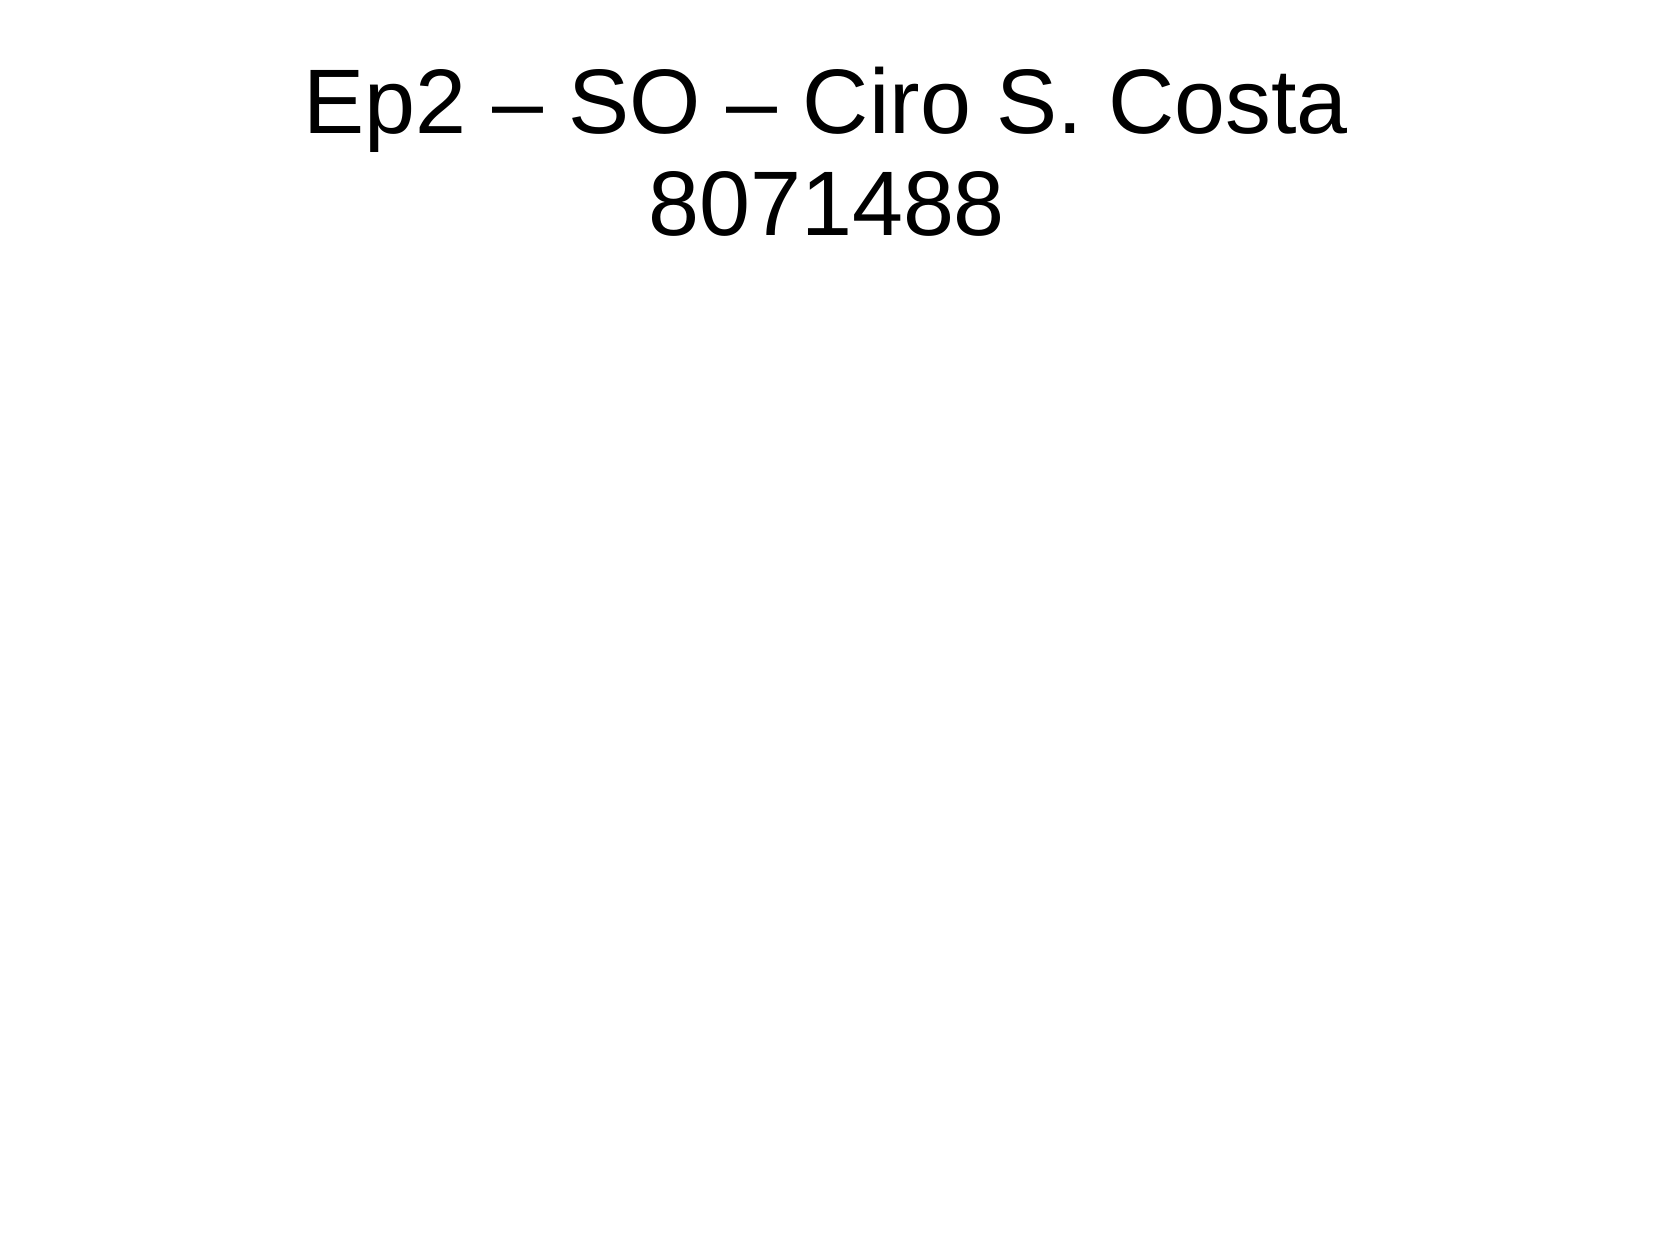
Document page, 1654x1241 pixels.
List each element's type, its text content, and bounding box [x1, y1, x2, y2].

title Ep2 – SO – Ciro S. Costa 8071488 [82, 49, 1571, 257]
